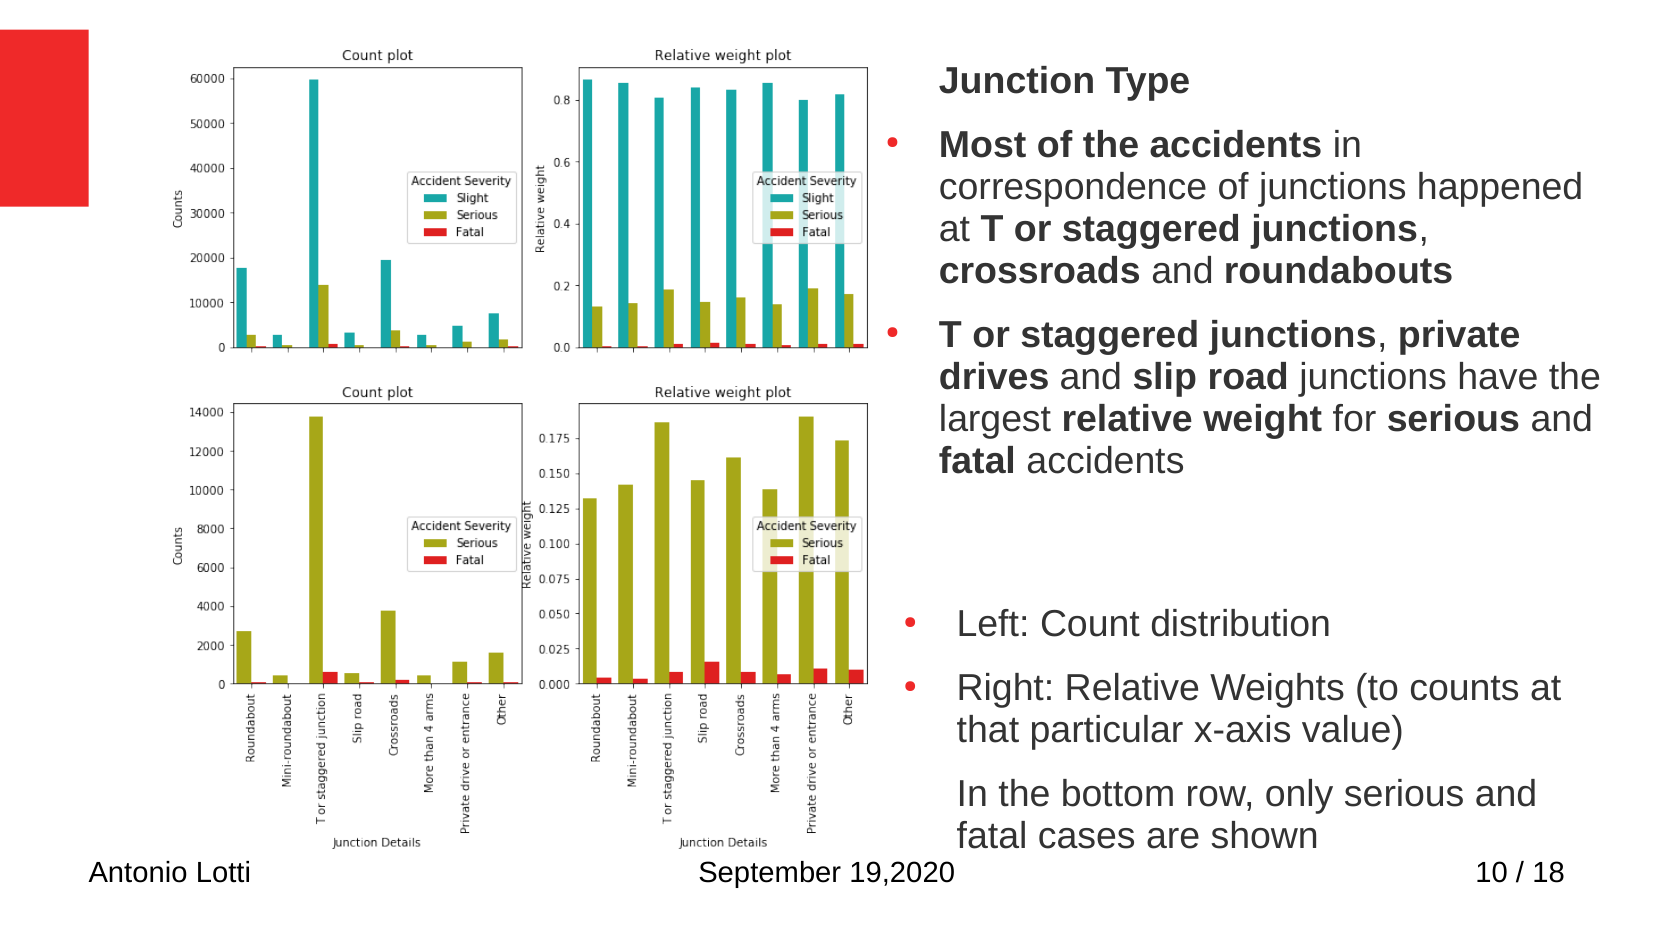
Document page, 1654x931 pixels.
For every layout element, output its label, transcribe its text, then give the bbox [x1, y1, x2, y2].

list Left: Count distribution Right: Relative Weights (to counts at that particular x-axis value) In the bottom row, only serious and fatal cases are shown [885, 602, 1595, 788]
picture [165, 41, 875, 857]
list Junction Type Most of the accidents in correspondence of junctions happened at T or staggered junctions, crossroads and roundabouts T or staggered junctions, private drives and slip road junctions have the largest relative weight for serious and fatal accidents [875, 59, 1607, 186]
